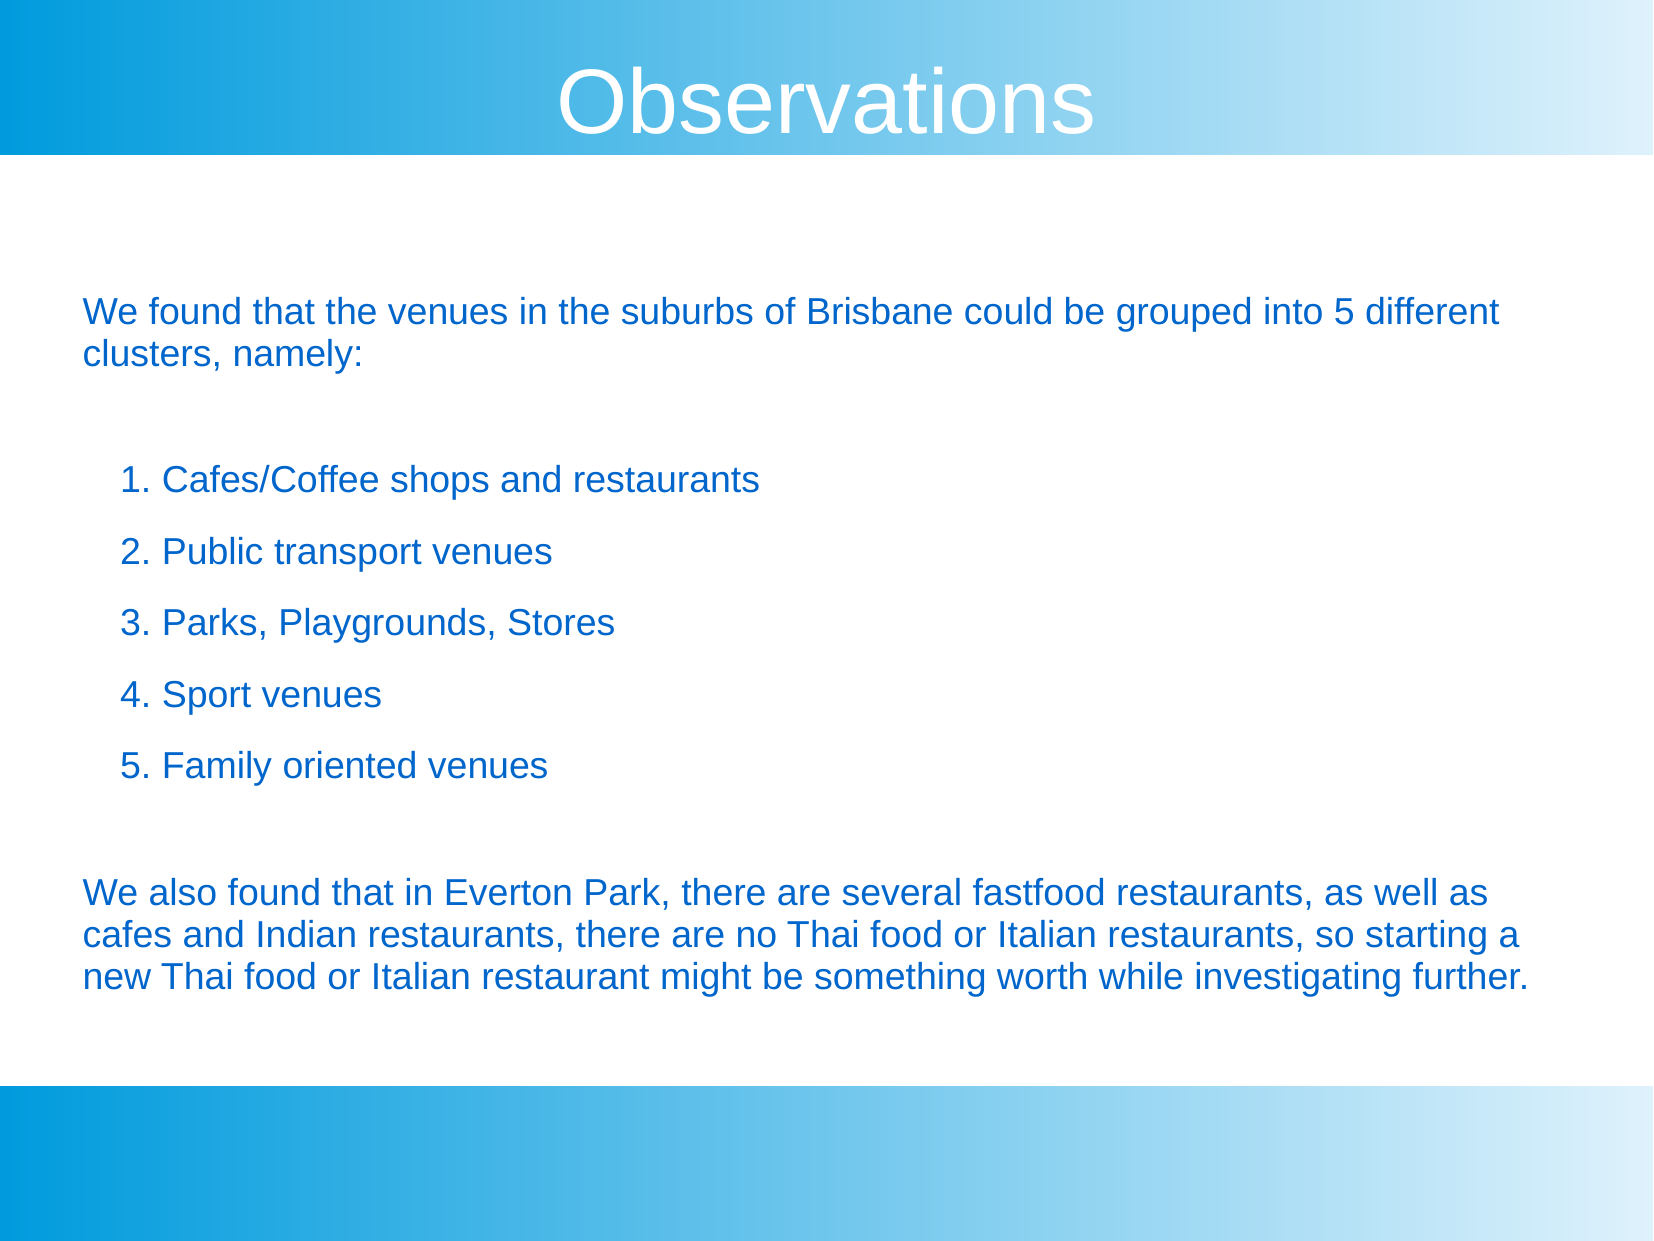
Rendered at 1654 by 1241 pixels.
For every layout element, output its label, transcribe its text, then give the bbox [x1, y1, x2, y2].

title Observations [82, 49, 1571, 155]
list We found that the venues in the suburbs of Brisbane could be grouped into 5 different clusters, namely: 1. Cafes/Coffee shops and restaurants 2. Public transport venues 3. Parks, Playgrounds, Stores 4. Sport venues 5. Family oriented venues We also found that in Everton Park, there are several fastfood restaurants, as well as cafes and Indian restaurants, there are no Thai food or Italian restaurants, so starting a new Thai food or Italian restaurant might be something worth while investigating further. [82, 290, 1571, 1010]
